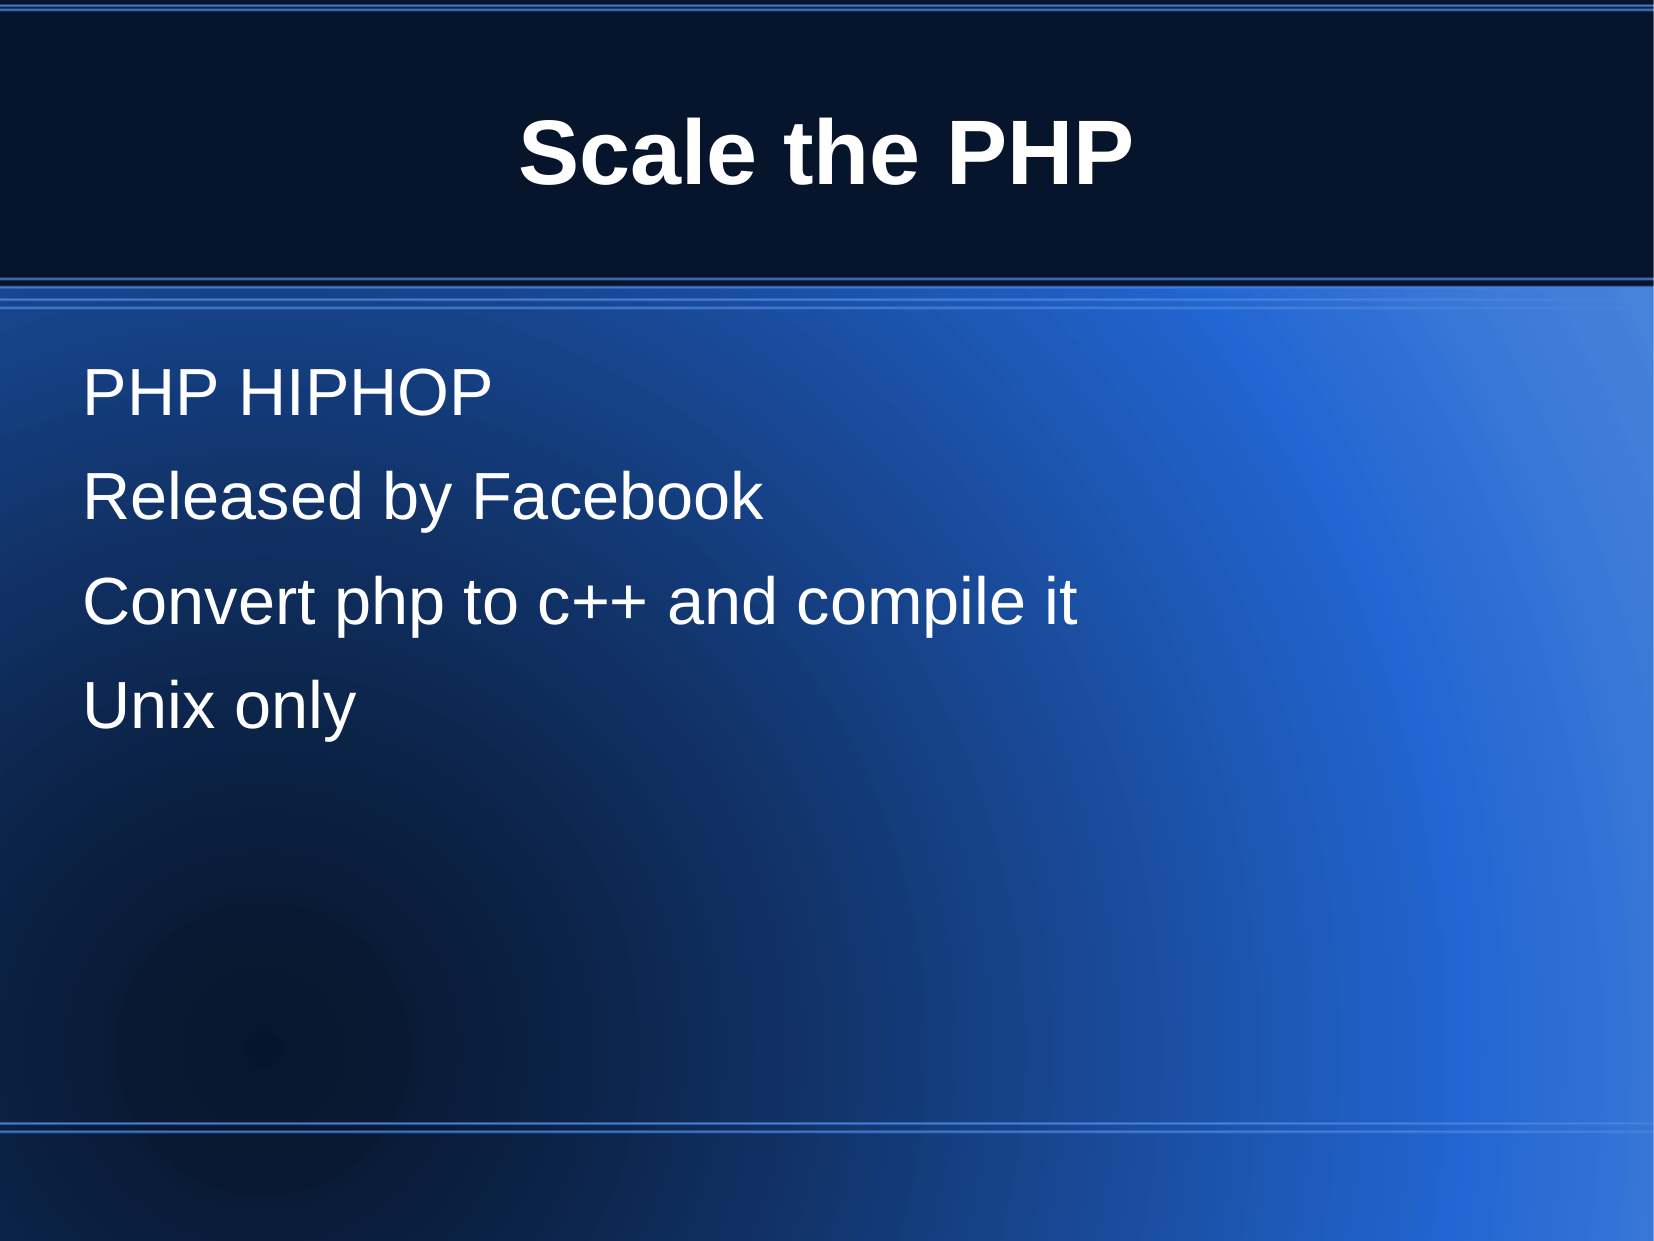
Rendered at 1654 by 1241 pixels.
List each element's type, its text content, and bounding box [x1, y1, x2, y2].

picture [0, 0, 1654, 1241]
title Scale the PHP [82, 49, 1571, 257]
list PHP HIPHOP Released by Facebook Convert php to c++ and compile it Unix only [82, 355, 1565, 1174]
